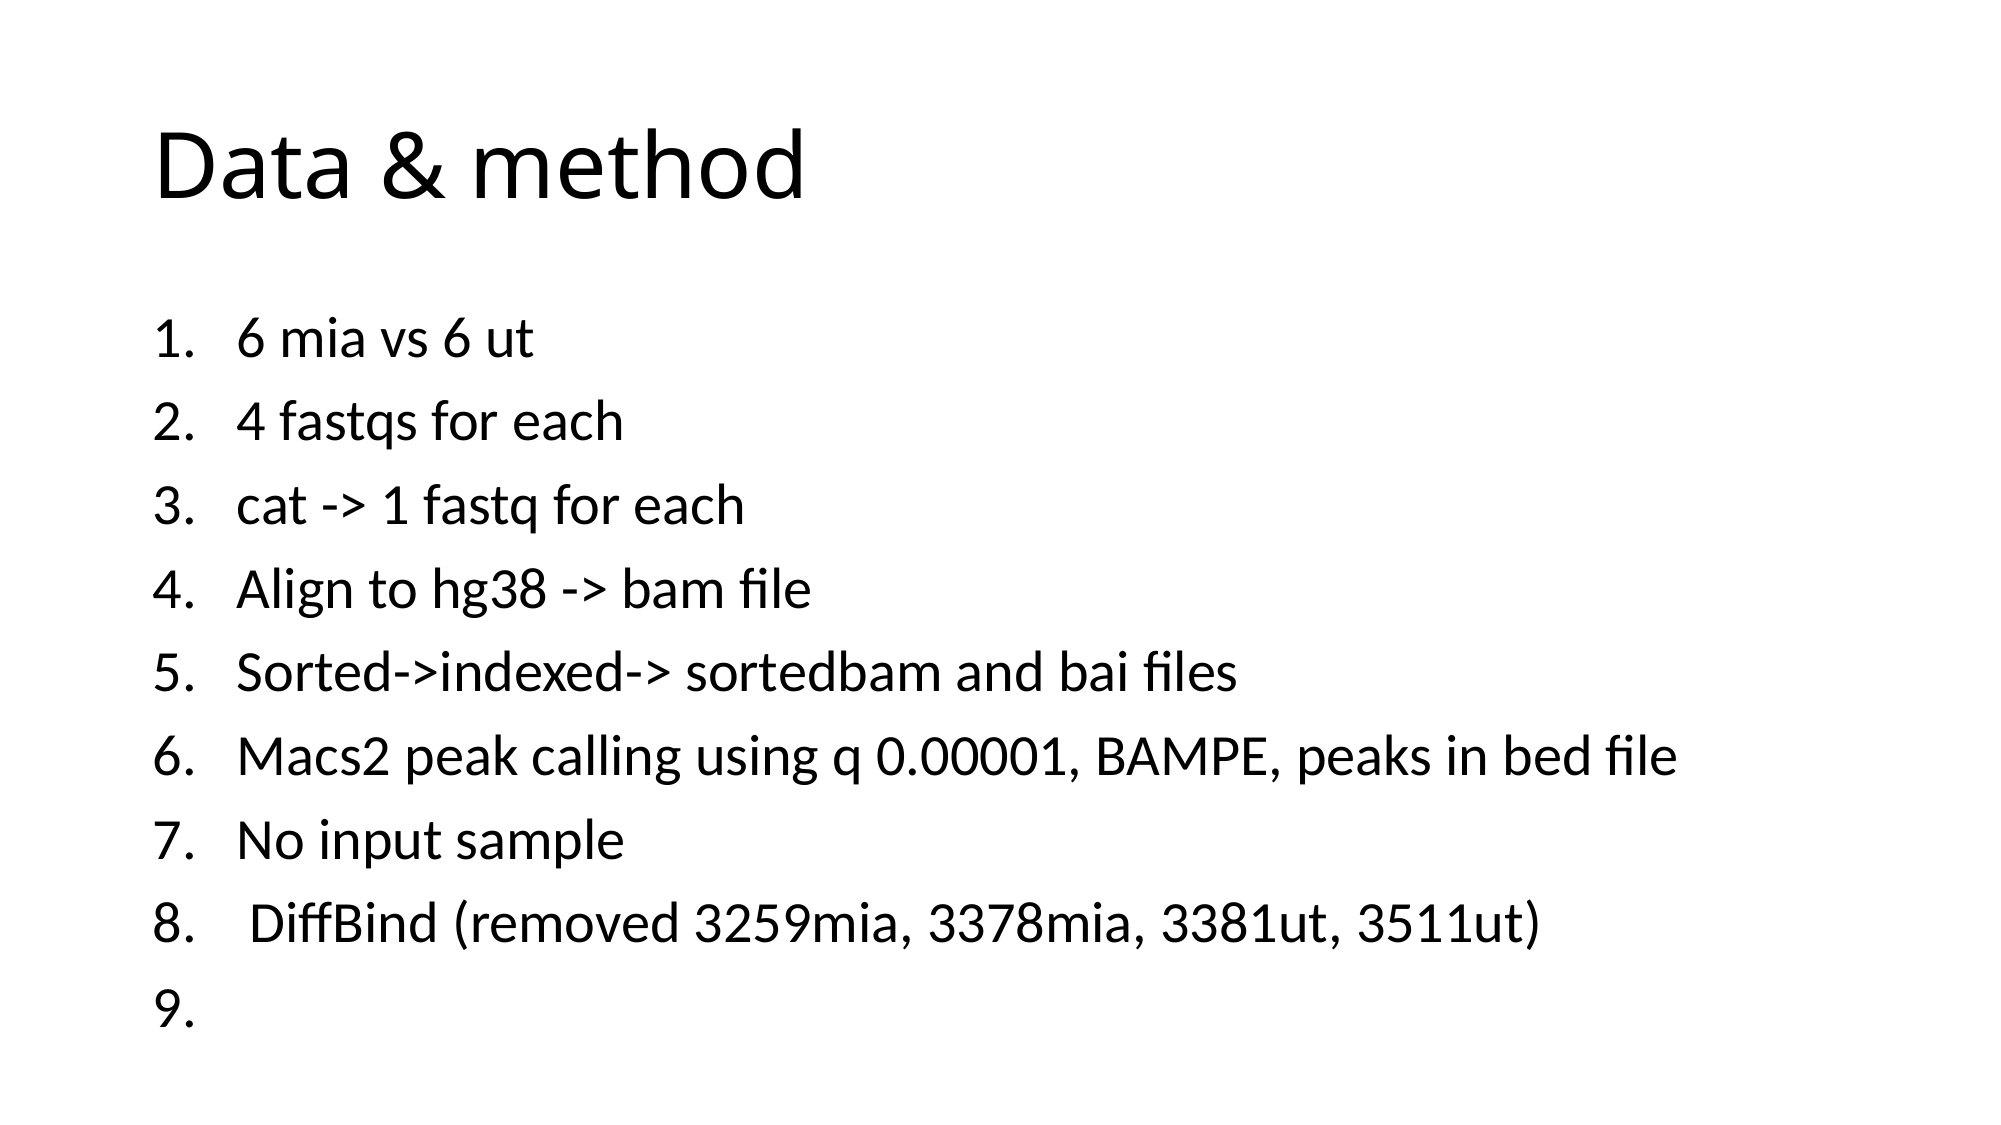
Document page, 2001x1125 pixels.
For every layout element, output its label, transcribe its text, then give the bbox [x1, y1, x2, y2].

list 6 mia vs 6 ut 4 fastqs for each cat -> 1 fastq for each Align to hg38 -> bam file Sorted->indexed-> sortedbam and bai files Macs2 peak calling using q 0.00001, BAMPE, peaks in bed file No input sample DiffBind (removed 3259mia, 3378mia, 3381ut, 3511ut) [137, 299, 1863, 1014]
title Data & method [137, 59, 1863, 278]
